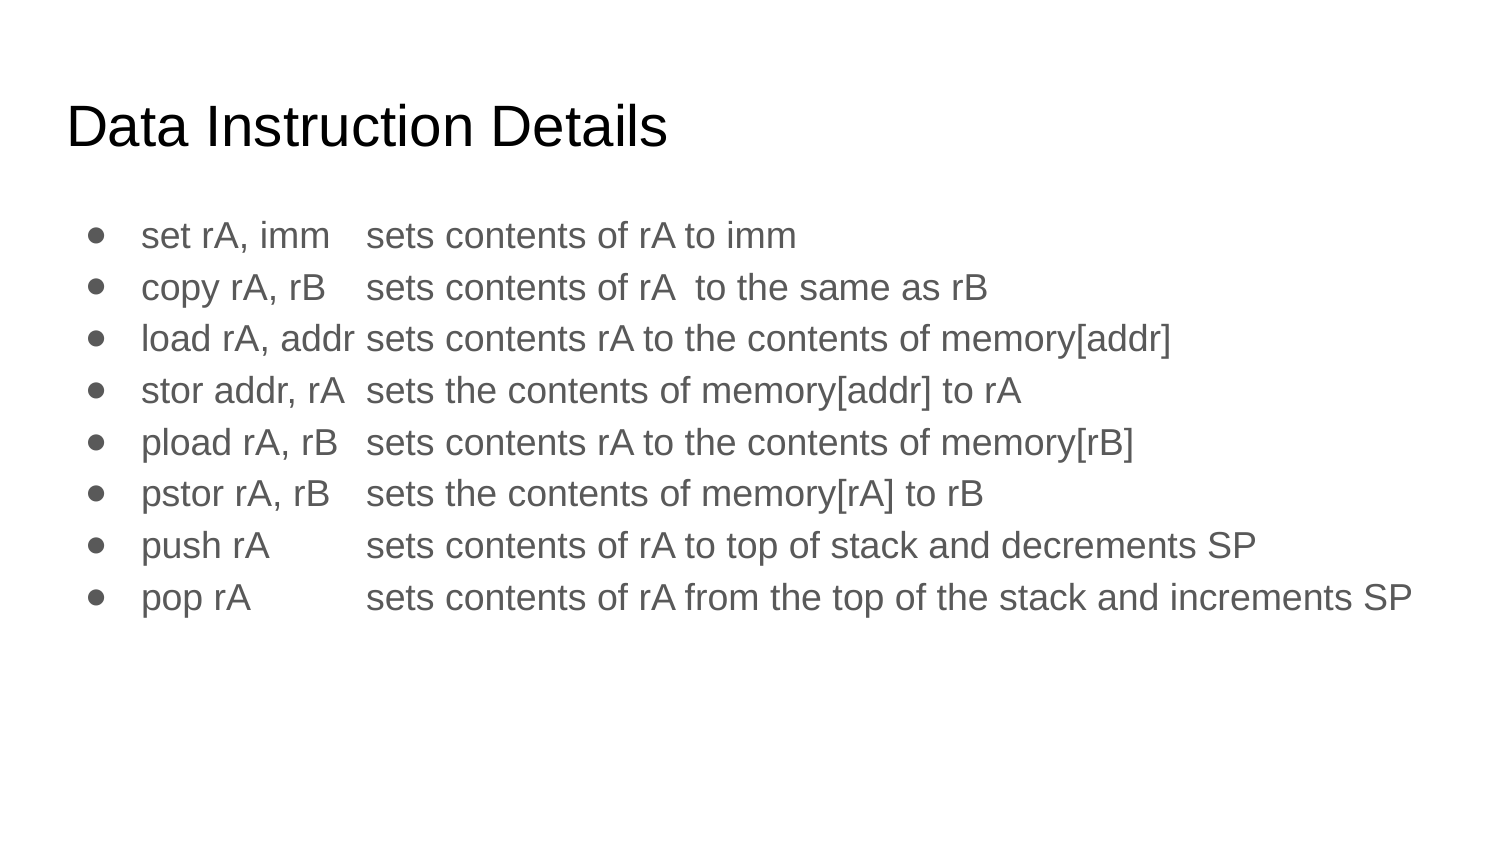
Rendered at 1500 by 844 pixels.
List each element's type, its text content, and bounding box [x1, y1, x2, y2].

title Data Instruction Details [51, 72, 1449, 167]
list set rA, imm sets contents of rA to imm copy rA, rB sets contents of rA to the same as rB load rA, addr sets contents rA to the contents of memory[addr] stor addr, rA sets the contents of memory[addr] to rA pload rA, rB sets contents rA to the contents of memory[rB] pstor rA, rB sets the contents of memory[rA] to rB push rA sets contents of rA to top of stack and decrements SP pop rA sets contents of rA from the top of the stack and increments SP [51, 189, 1449, 750]
